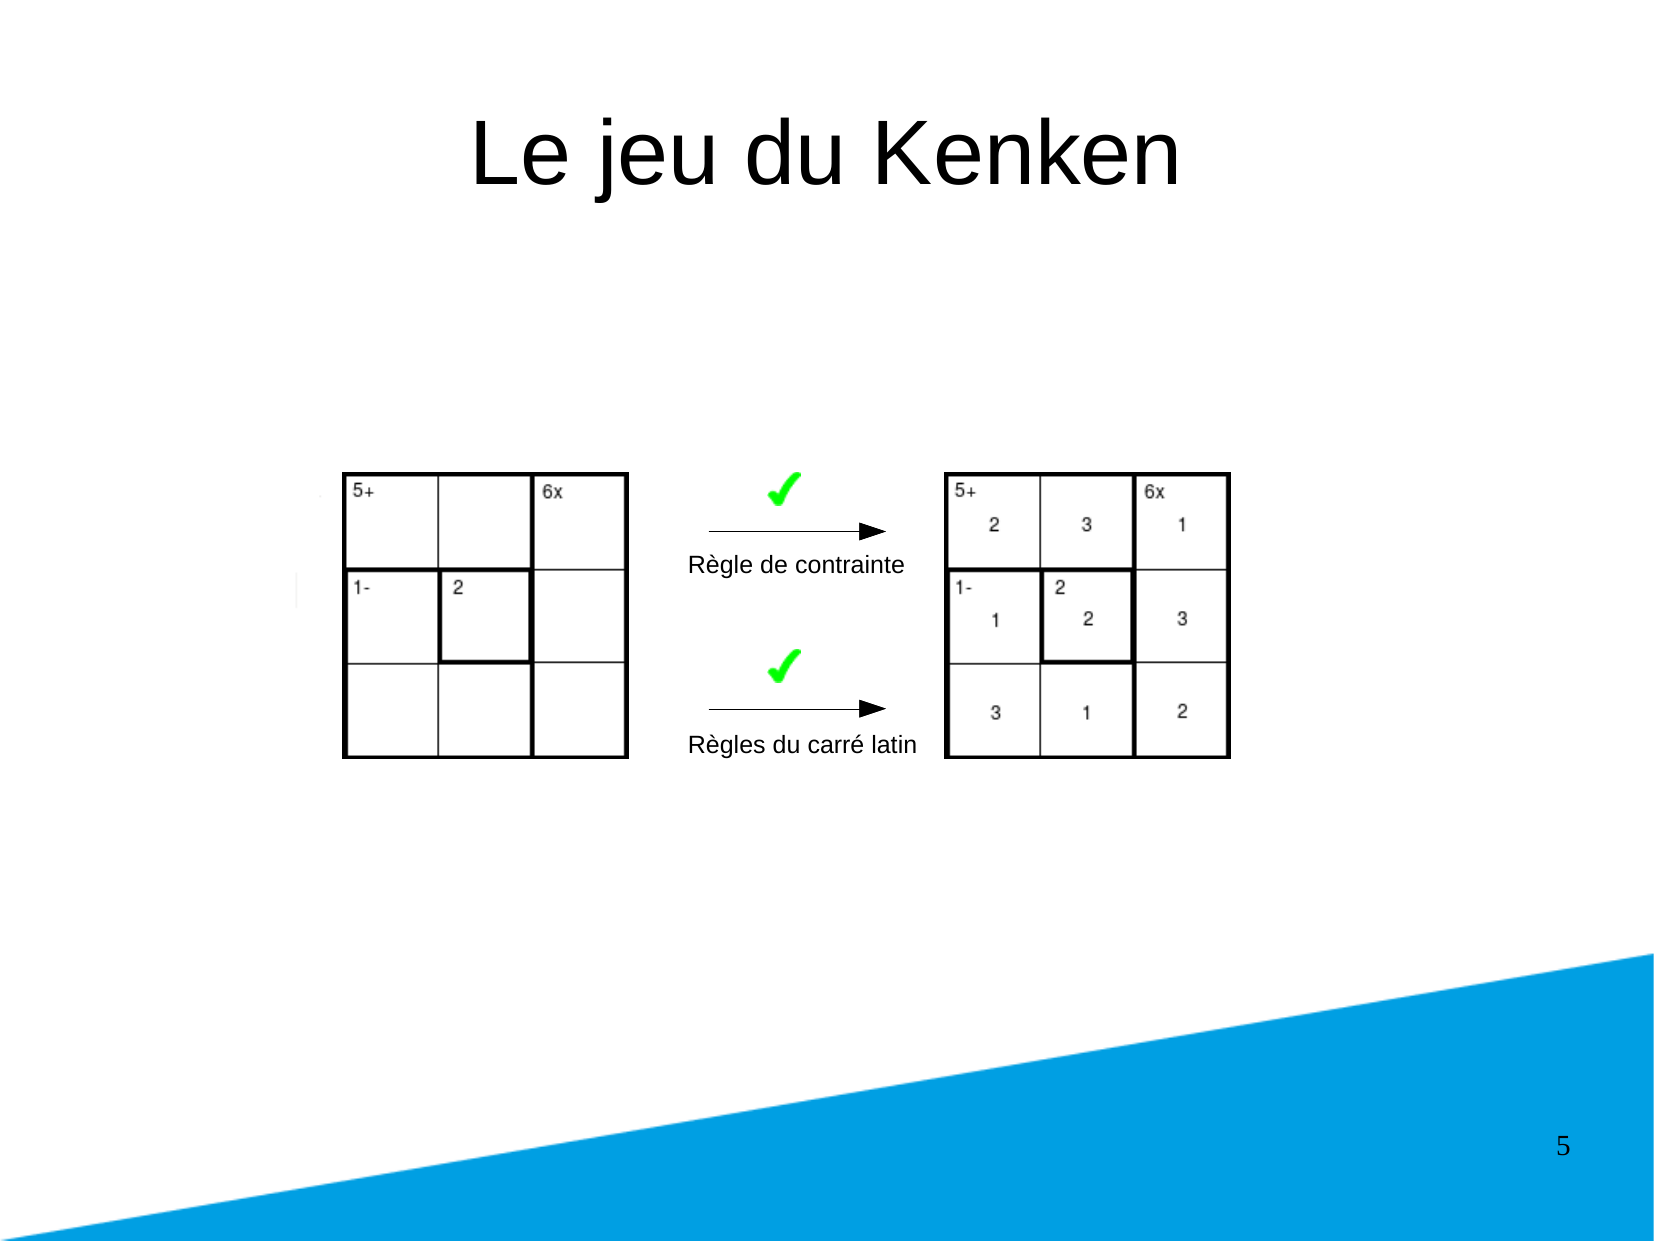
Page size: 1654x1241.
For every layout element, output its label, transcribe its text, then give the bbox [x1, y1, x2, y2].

title Le jeu du Kenken [82, 49, 1571, 257]
text_box Règle de contrainte [673, 543, 922, 588]
text_box Règles du carré latin [673, 723, 934, 795]
picture [0, 0, 1654, 1241]
